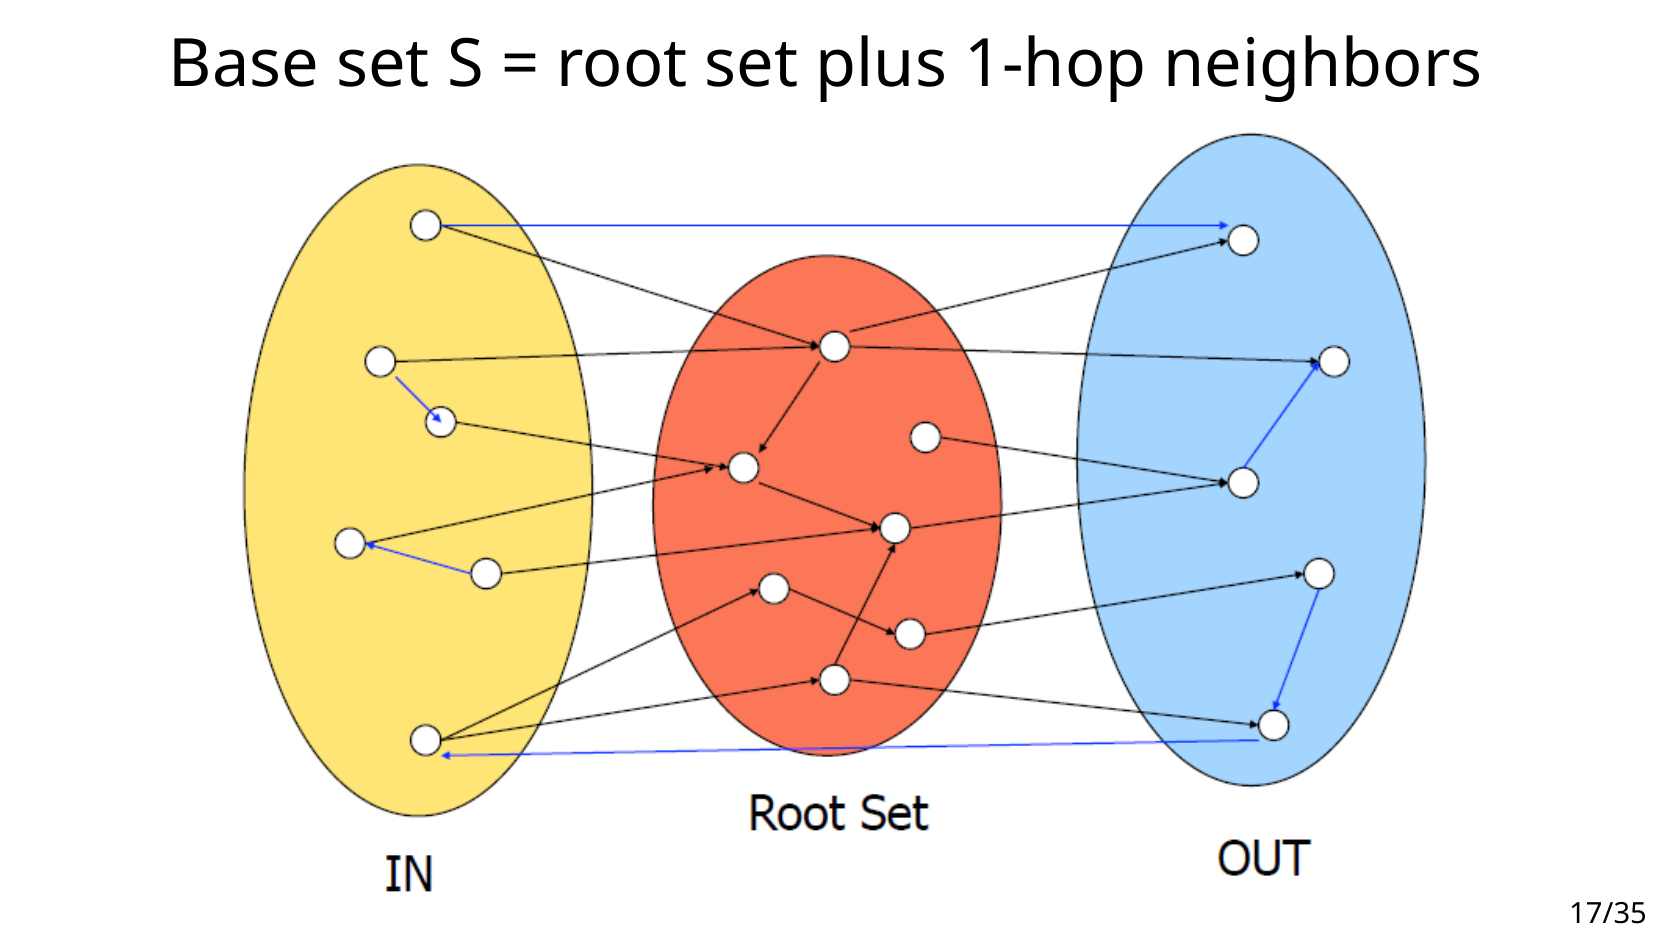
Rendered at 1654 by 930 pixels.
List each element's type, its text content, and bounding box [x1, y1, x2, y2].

title Base set S = root set plus 1-hop neighbors [0, 1, 1653, 120]
picture [199, 119, 1546, 900]
